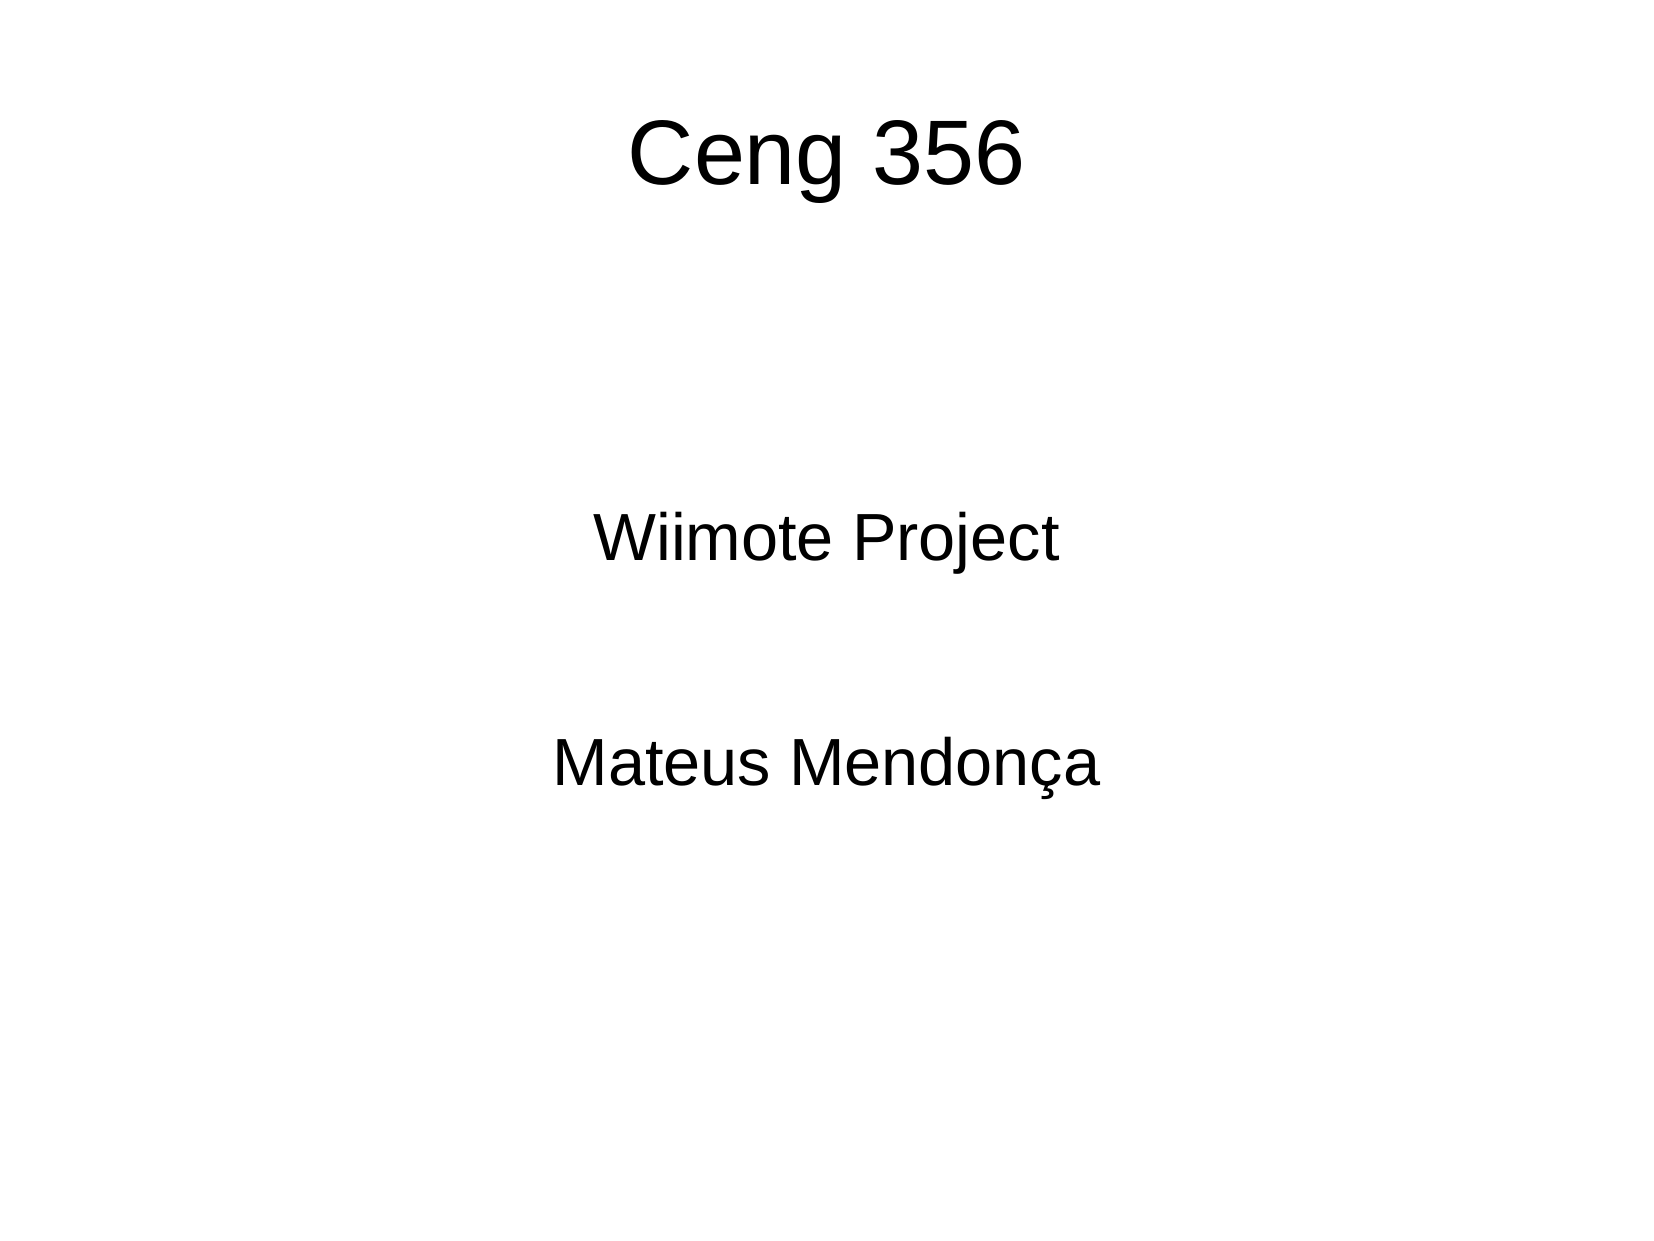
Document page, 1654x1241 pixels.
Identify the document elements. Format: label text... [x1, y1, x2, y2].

subtitle Wiimote Project Mateus Mendonça [82, 290, 1571, 1010]
title Ceng 356 [82, 49, 1571, 257]
